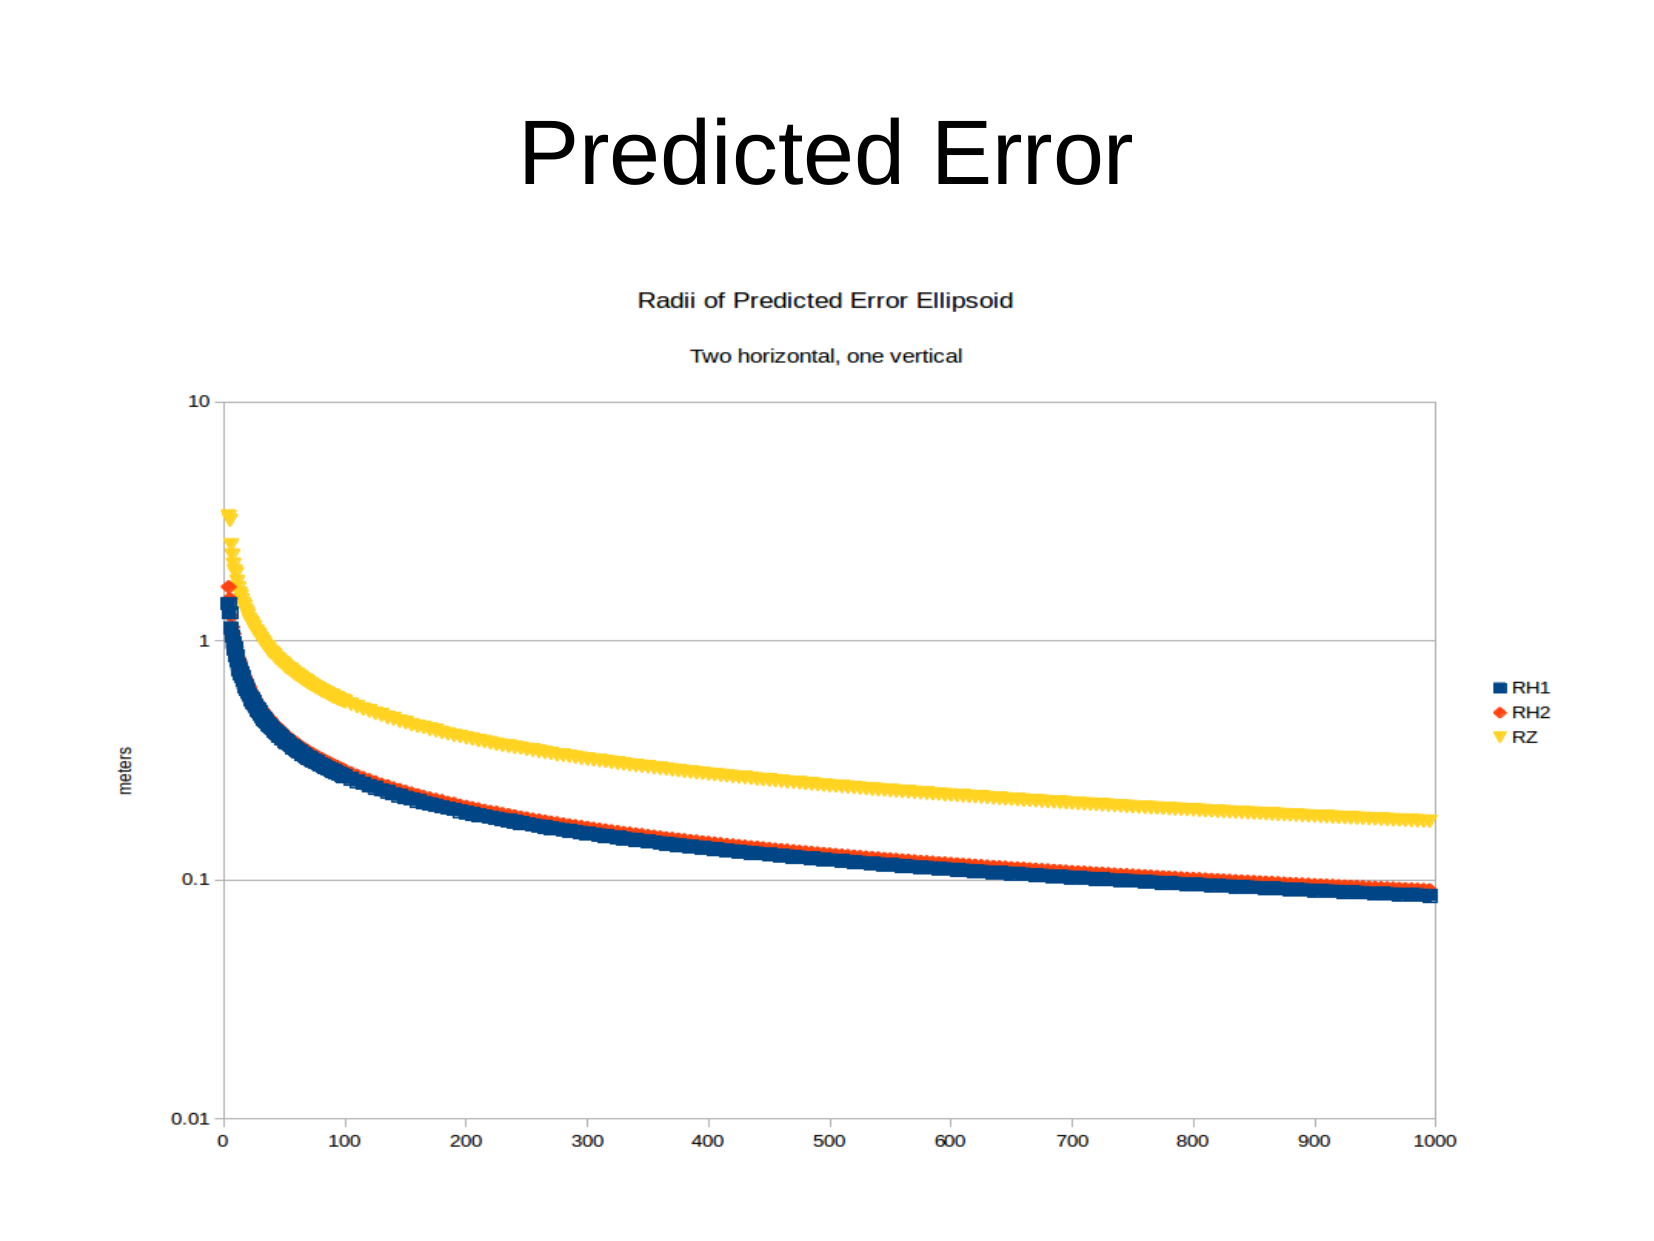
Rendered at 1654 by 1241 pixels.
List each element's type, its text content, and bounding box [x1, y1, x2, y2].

picture [82, 256, 1569, 1169]
title Predicted Error [82, 49, 1571, 257]
